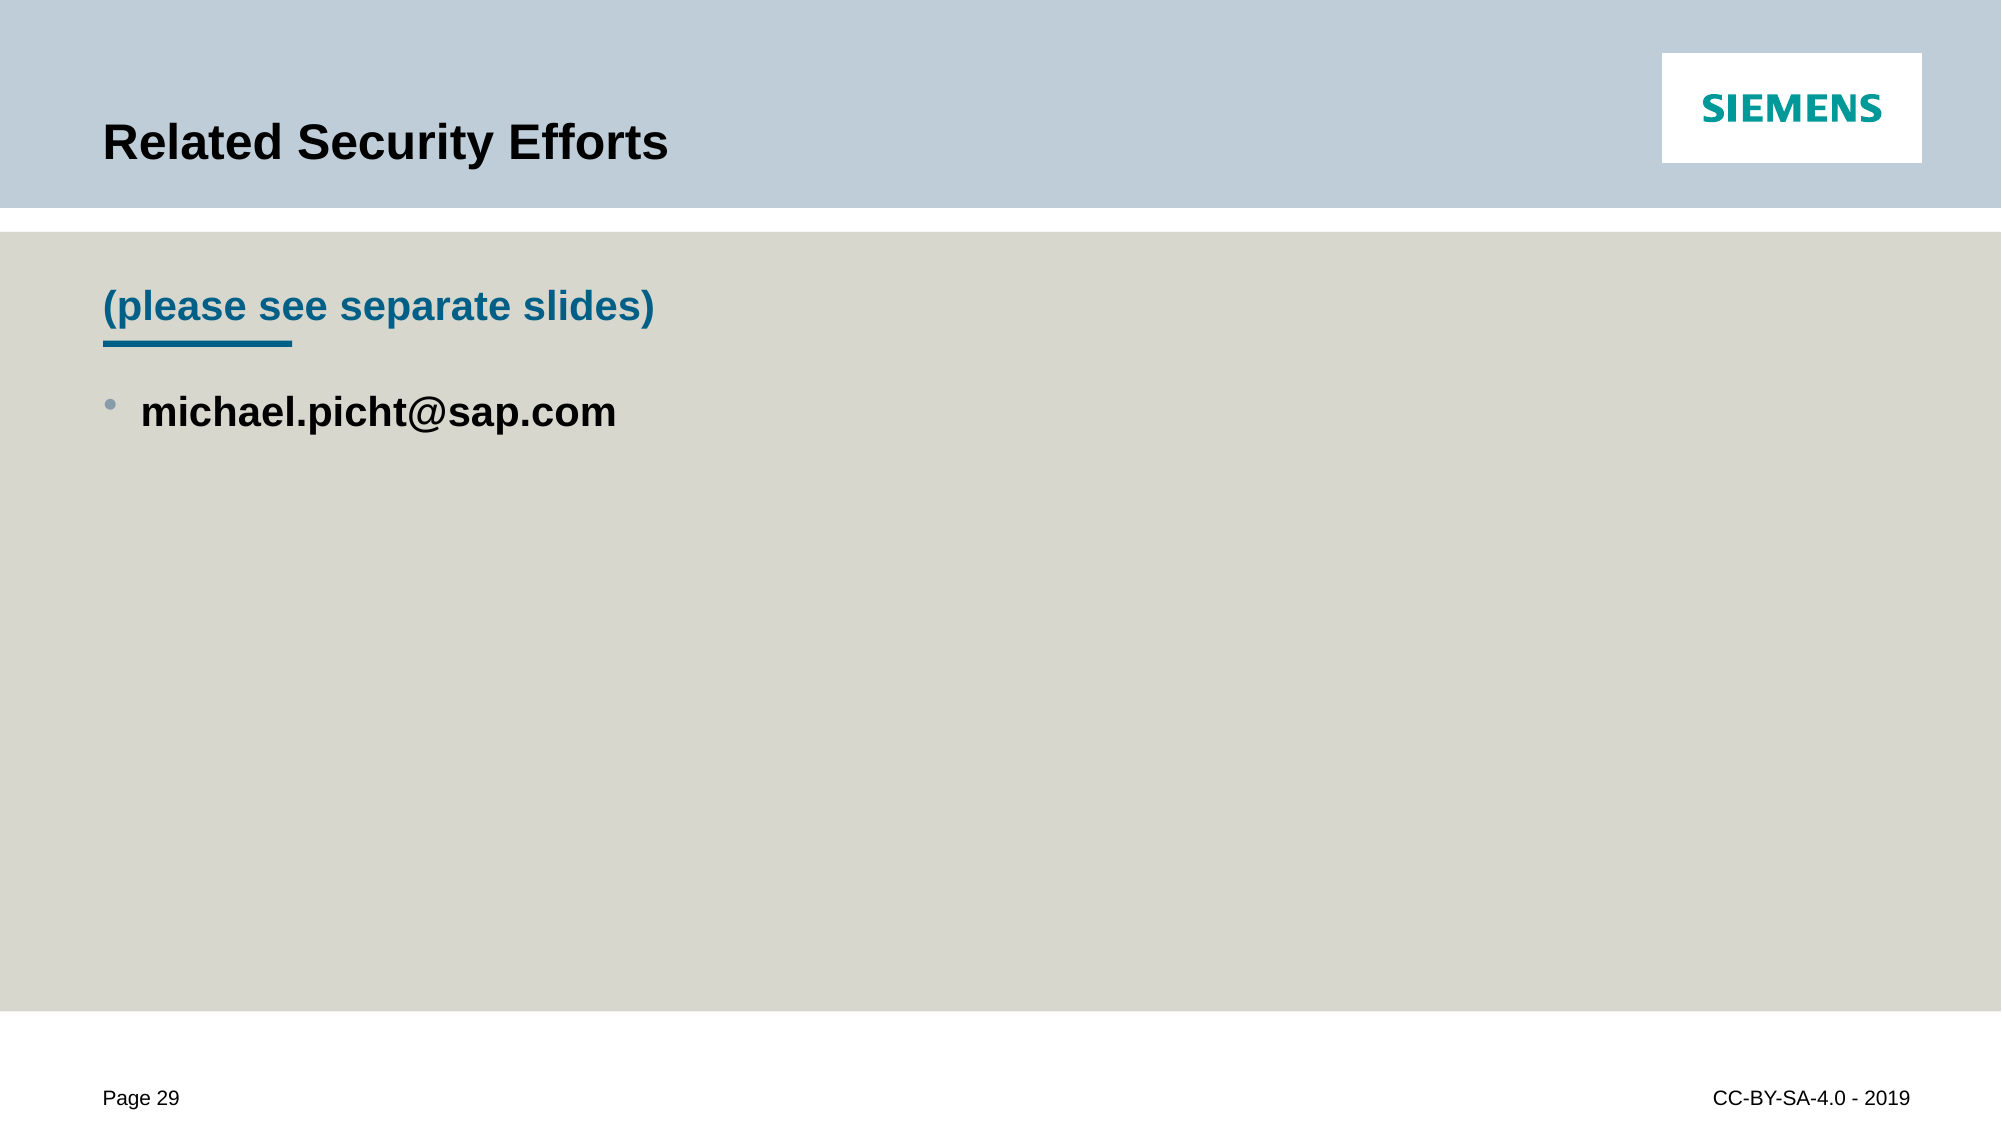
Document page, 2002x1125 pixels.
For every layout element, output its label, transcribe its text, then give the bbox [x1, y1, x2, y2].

text_box [0, 231, 2001, 1012]
title Related Security Efforts [0, 0, 2001, 208]
text_box (please see separate slides) [102, 278, 1286, 330]
text_box michael.picht@sap.com [103, 359, 926, 516]
